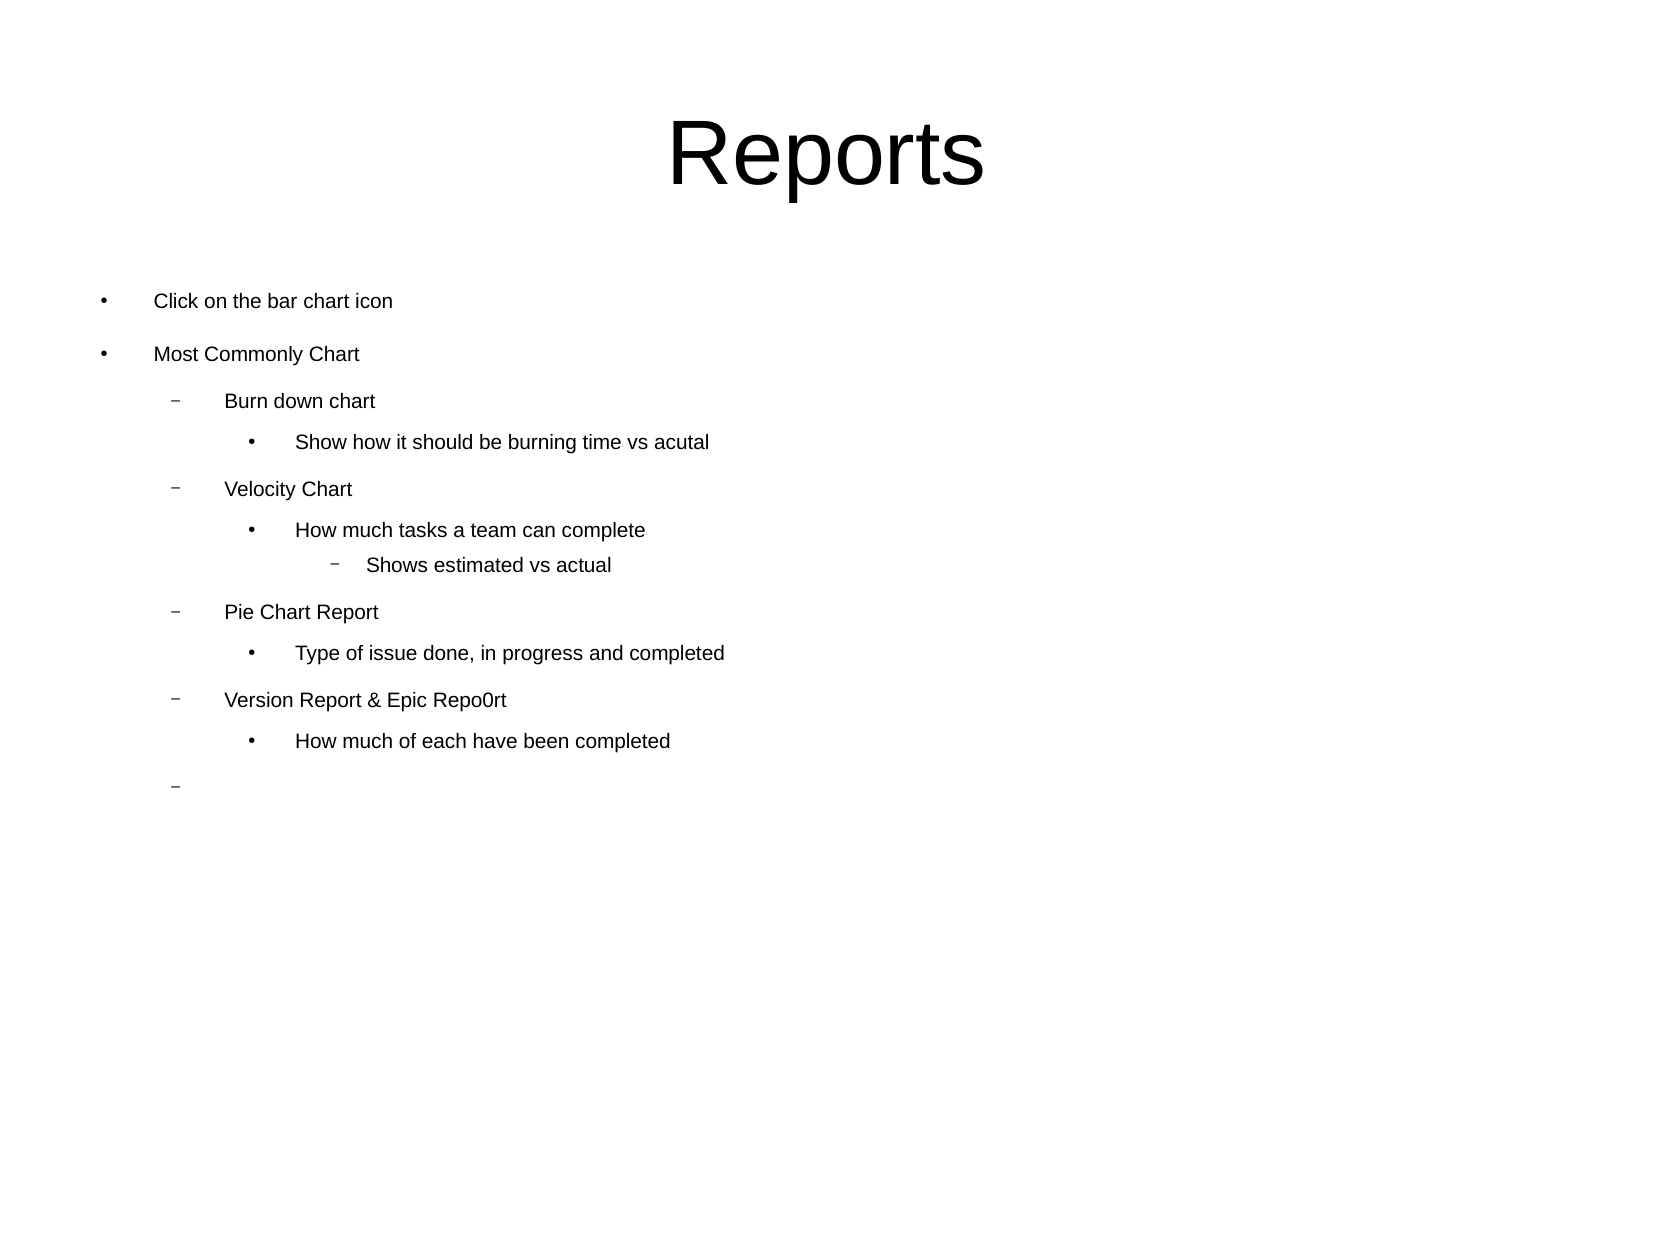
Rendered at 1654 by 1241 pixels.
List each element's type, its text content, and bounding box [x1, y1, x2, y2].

list Click on the bar chart icon Most Commonly Chart Burn down chart Show how it should be burning time vs acutal Velocity Chart How much tasks a team can complete Shows estimated vs actual Pie Chart Report Type of issue done, in progress and completed Version Report & Epic Repo0rt How much of each have been completed [82, 290, 1571, 1217]
title Reports [82, 49, 1571, 257]
